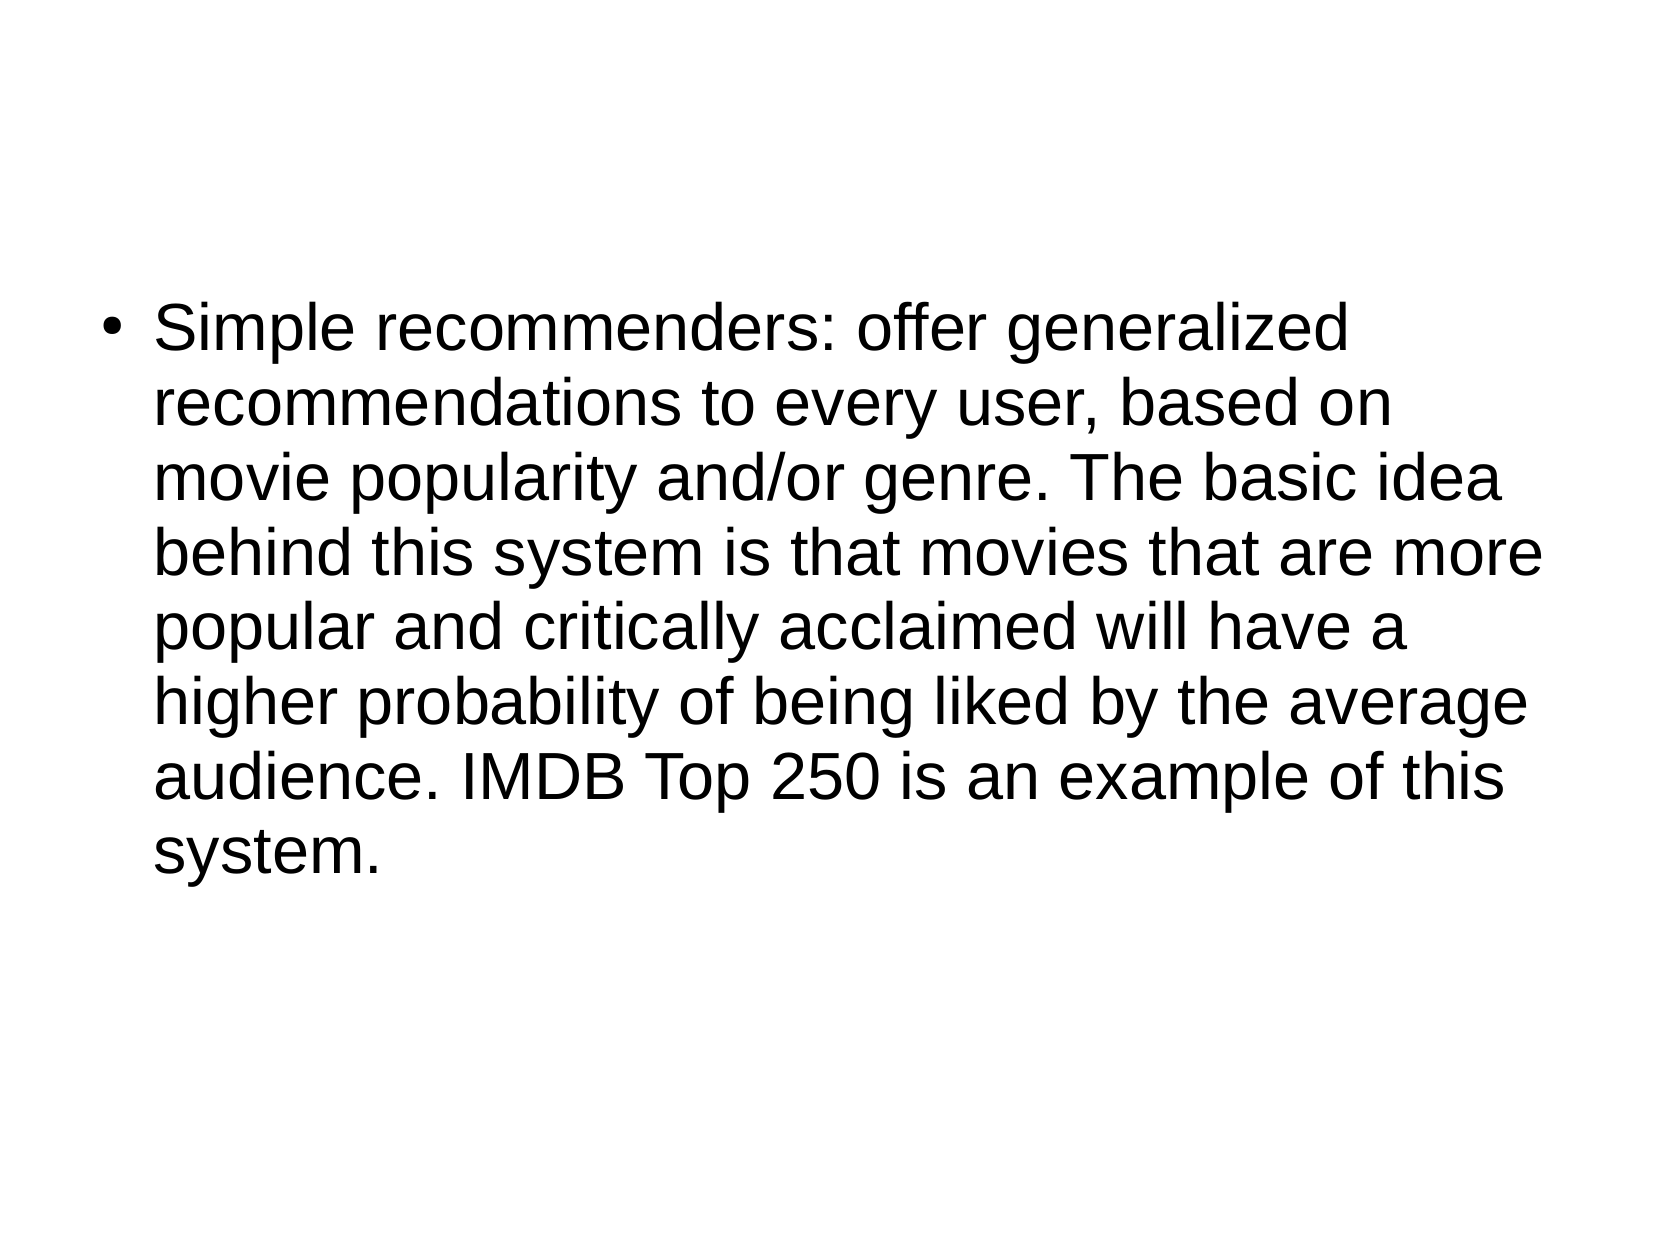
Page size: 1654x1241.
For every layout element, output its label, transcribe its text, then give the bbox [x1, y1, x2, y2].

list Simple recommenders: offer generalized recommendations to every user, based on movie popularity and/or genre. The basic idea behind this system is that movies that are more popular and critically acclaimed will have a higher probability of being liked by the average audience. IMDB Top 250 is an example of this system. [82, 290, 1571, 1010]
